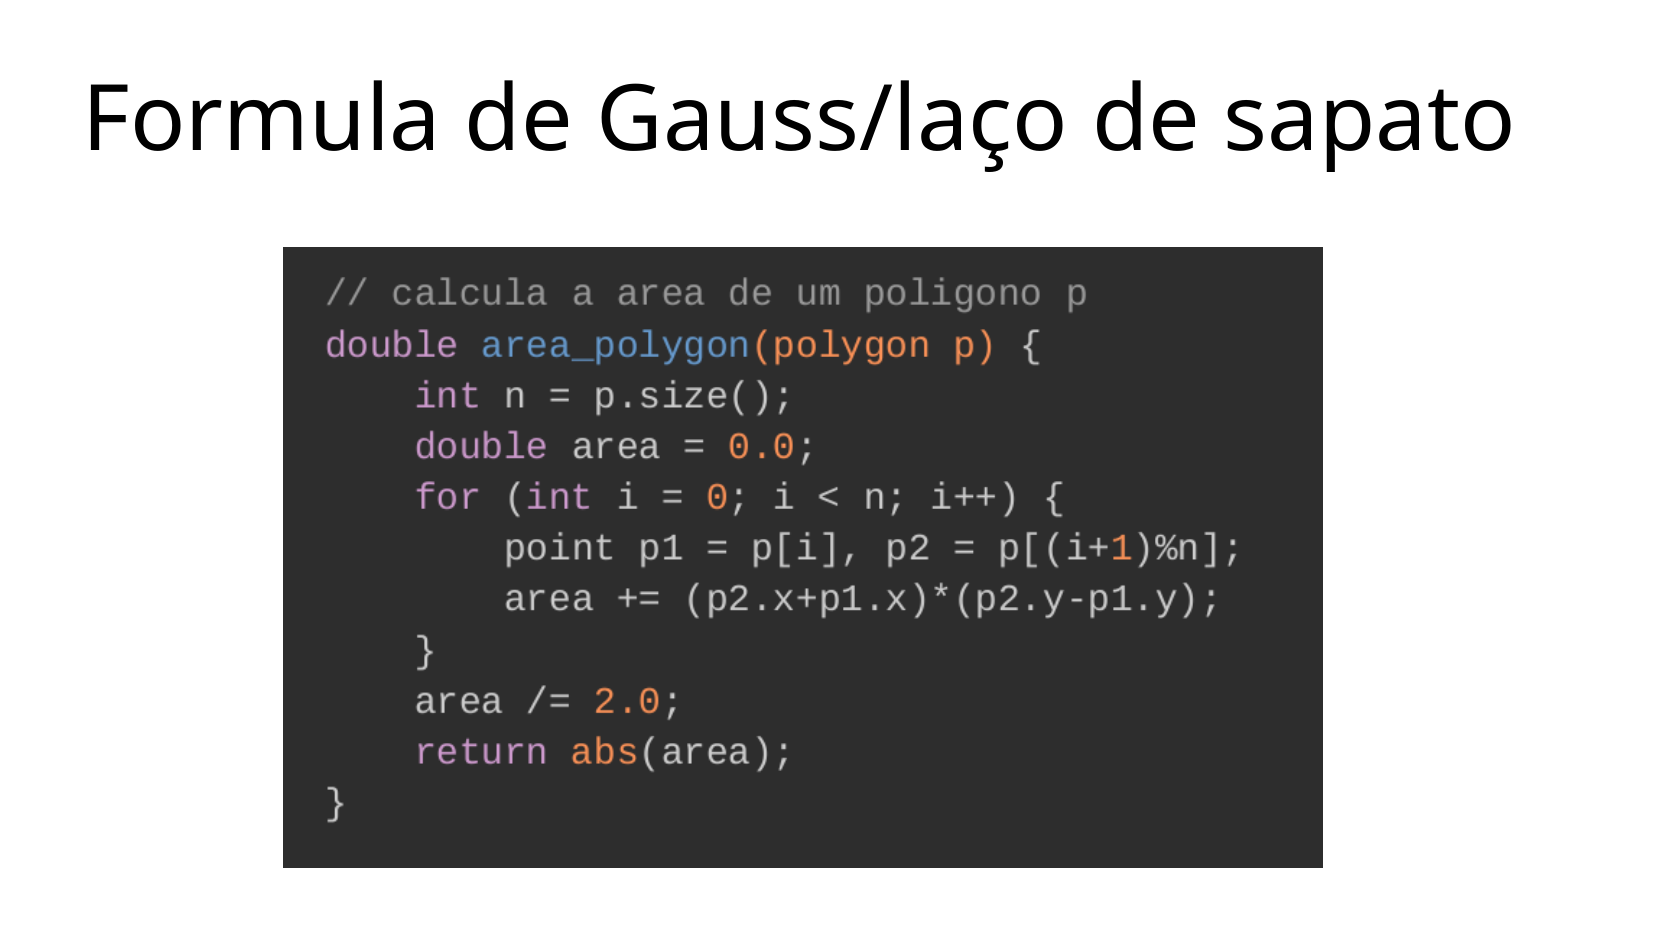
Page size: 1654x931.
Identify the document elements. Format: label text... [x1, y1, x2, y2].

title Formula de Gauss/laço de sapato [82, 37, 1571, 193]
picture [283, 247, 1323, 868]
